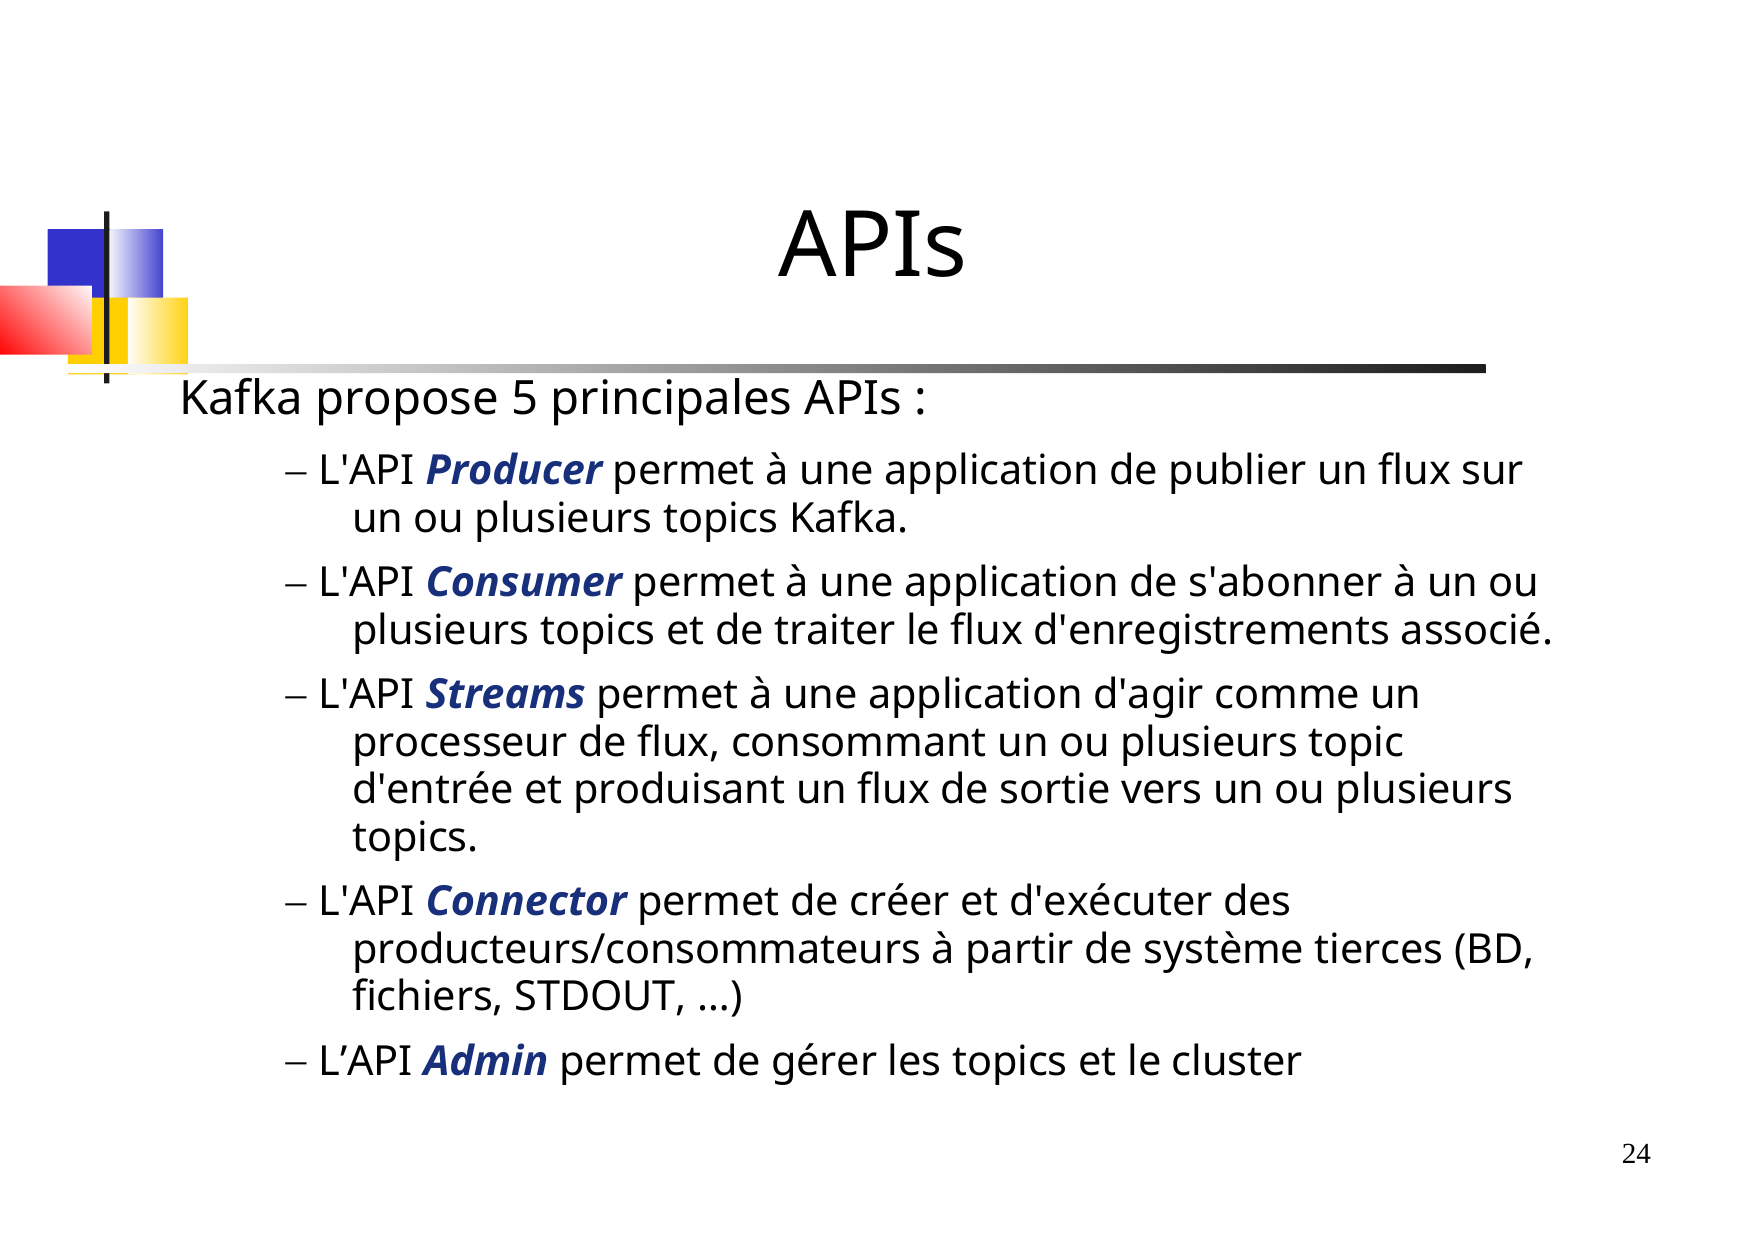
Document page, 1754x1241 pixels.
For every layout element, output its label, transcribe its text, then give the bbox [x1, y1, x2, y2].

title APIs [179, 139, 1567, 351]
list Kafka propose 5 principales APIs : L'API Producer permet à une application de publier un flux sur un ou plusieurs topics Kafka. L'API Consumer permet à une application de s'abonner à un ou plusieurs topics et de traiter le flux d'enregistrements associé. L'API Streams permet à une application d'agir comme un processeur de flux, consommant un ou plusieurs topic d'entrée et produisant un flux de sortie vers un ou plusieurs topics. L'API Connector permet de créer et d'exécuter des producteurs/consommateurs à partir de système tierces (BD, fichiers, STDOUT, …) L’API Admin permet de gérer les topics et le cluster [179, 371, 1567, 1091]
